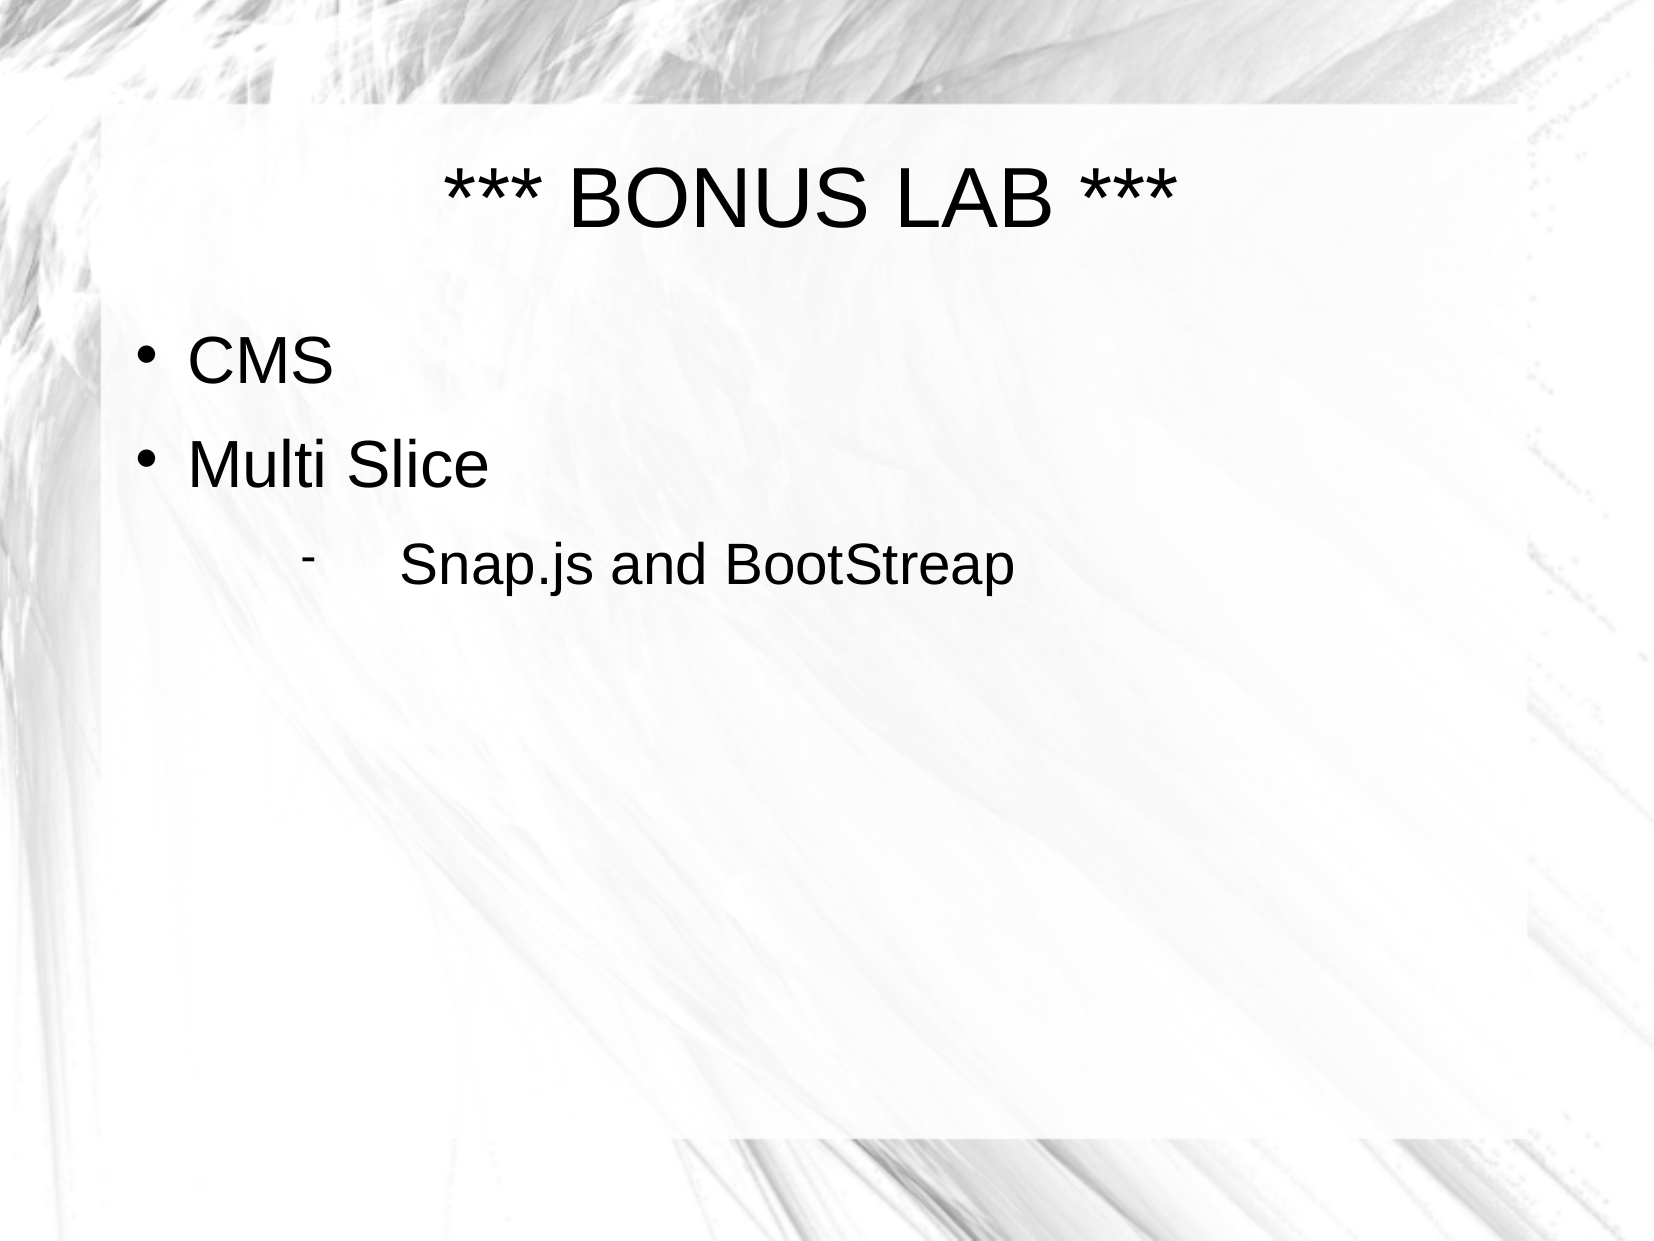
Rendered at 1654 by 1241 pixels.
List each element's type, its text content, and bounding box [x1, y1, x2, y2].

list CMS Multi Slice Snap.js and BootStreap [118, 319, 1571, 946]
title *** BONUS LAB *** [118, 112, 1506, 281]
picture [0, 0, 1654, 1241]
